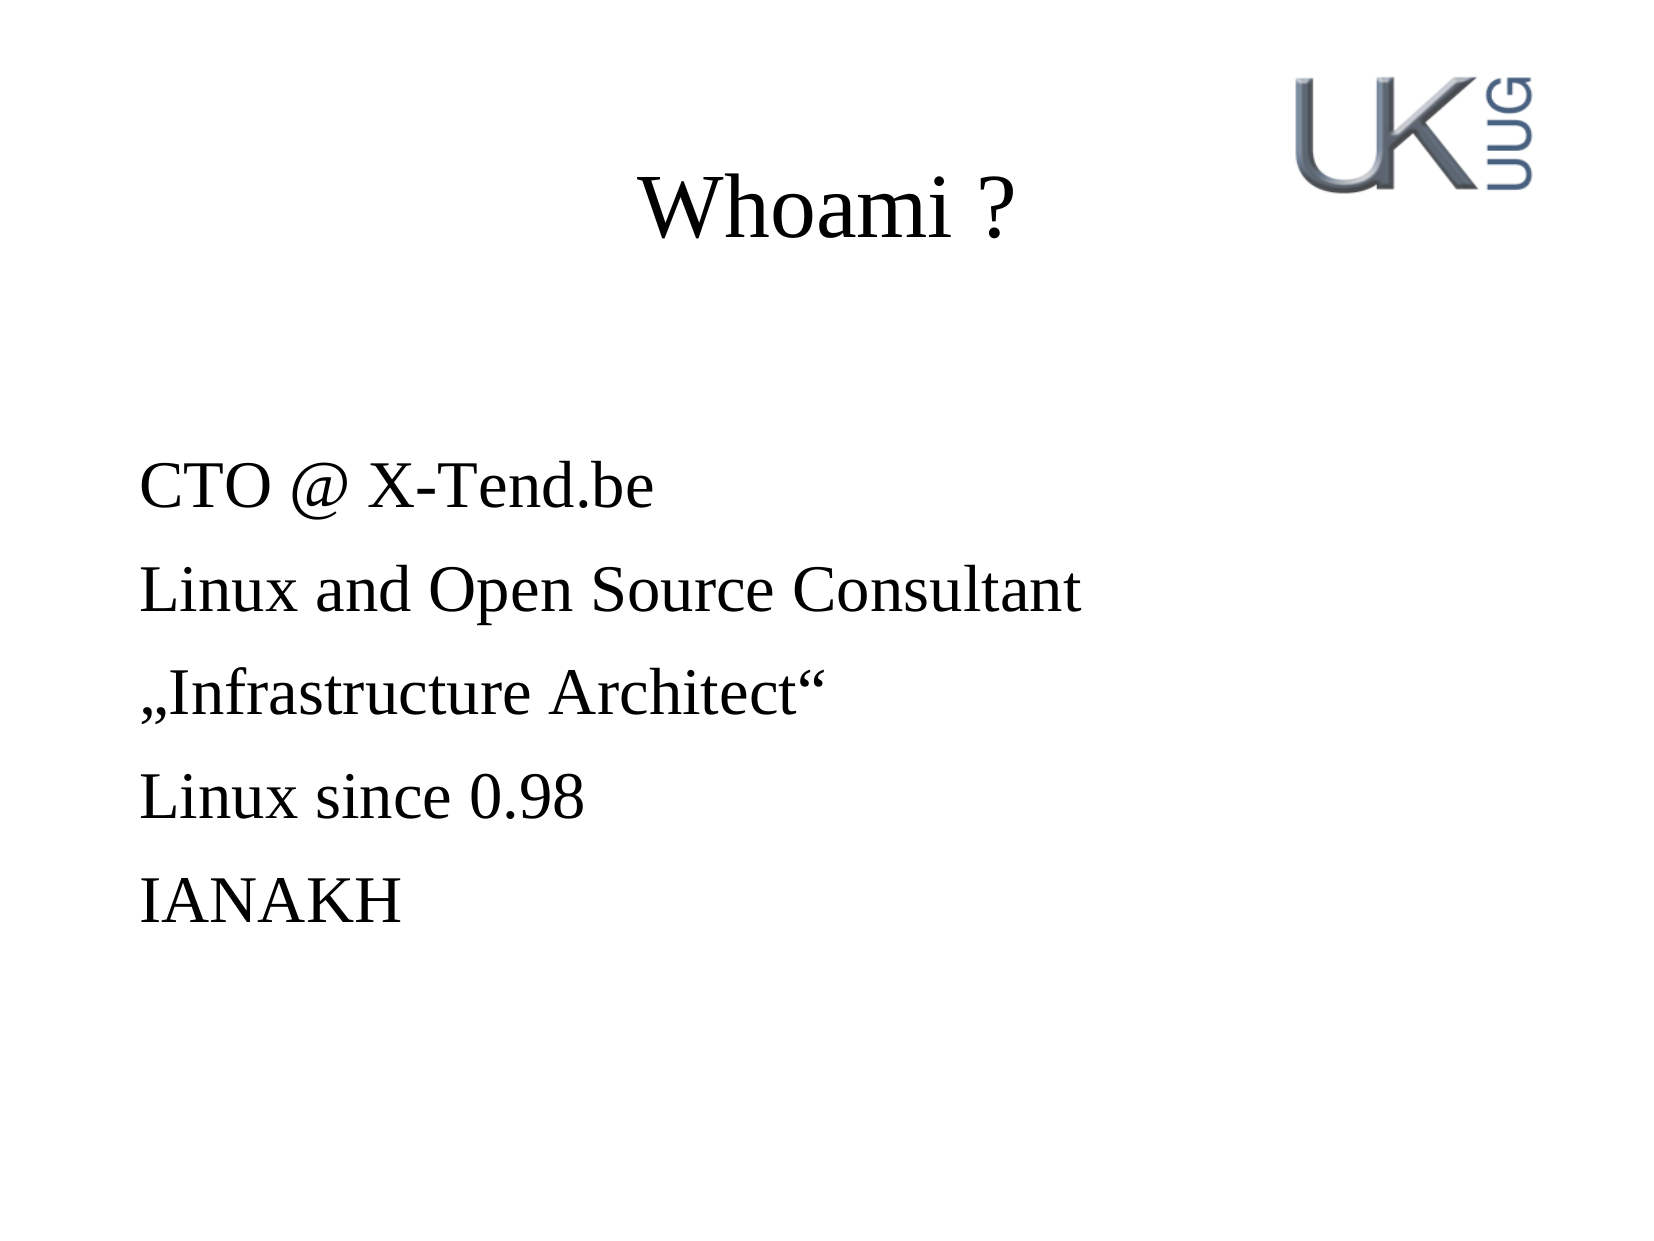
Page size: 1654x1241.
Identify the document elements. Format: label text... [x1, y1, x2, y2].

title Whoami ? [121, 102, 1534, 311]
list CTO @ X-Tend.be Linux and Open Source Consultant „Infrastructure Architect“ Linux since 0.98 IANAKH [121, 344, 1534, 1127]
picture [1289, 74, 1538, 196]
